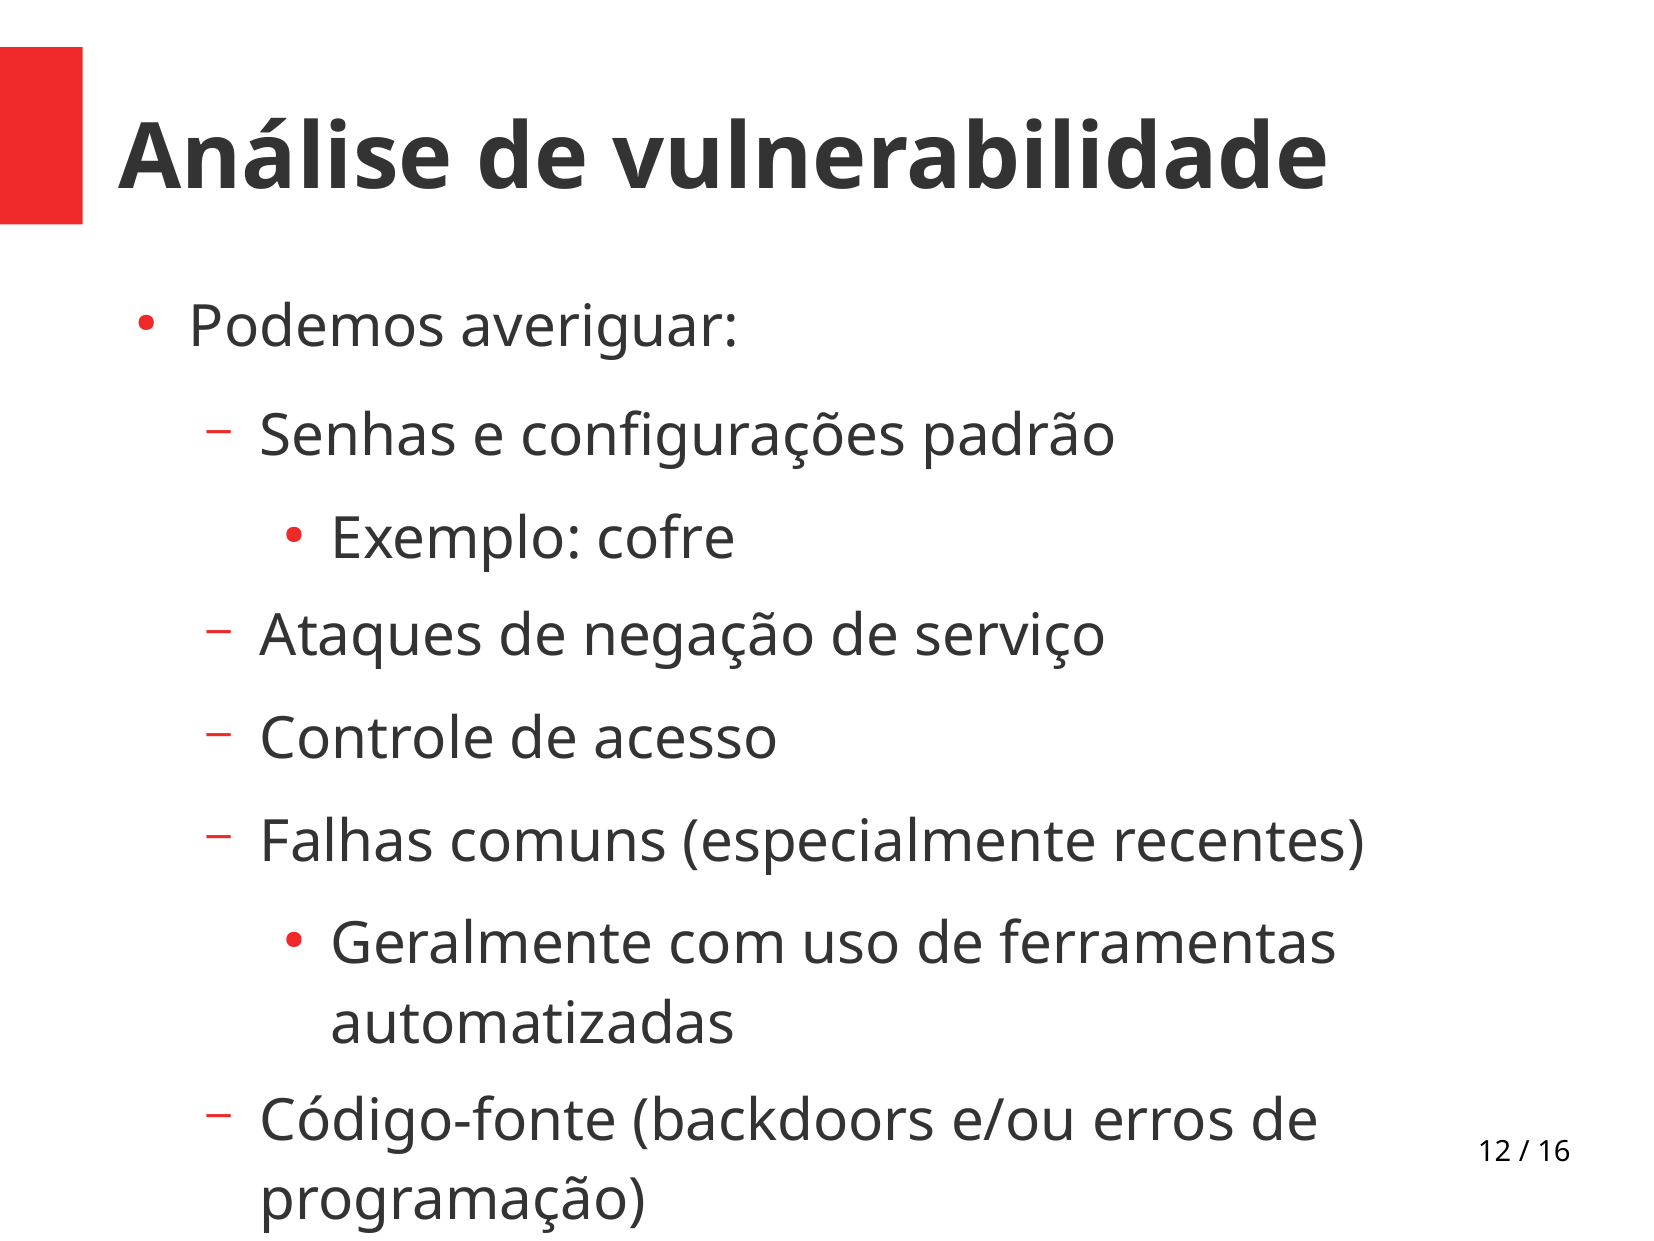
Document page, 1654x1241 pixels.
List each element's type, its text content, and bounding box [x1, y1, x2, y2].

title Análise de vulnerabilidade [118, 49, 1571, 257]
list Podemos averiguar: Senhas e configurações padrão Exemplo: cofre Ataques de negação de serviço Controle de acesso Falhas comuns (especialmente recentes) Geralmente com uso de ferramentas automatizadas Código-fonte (backdoors e/ou erros de programação) [118, 284, 1536, 1004]
